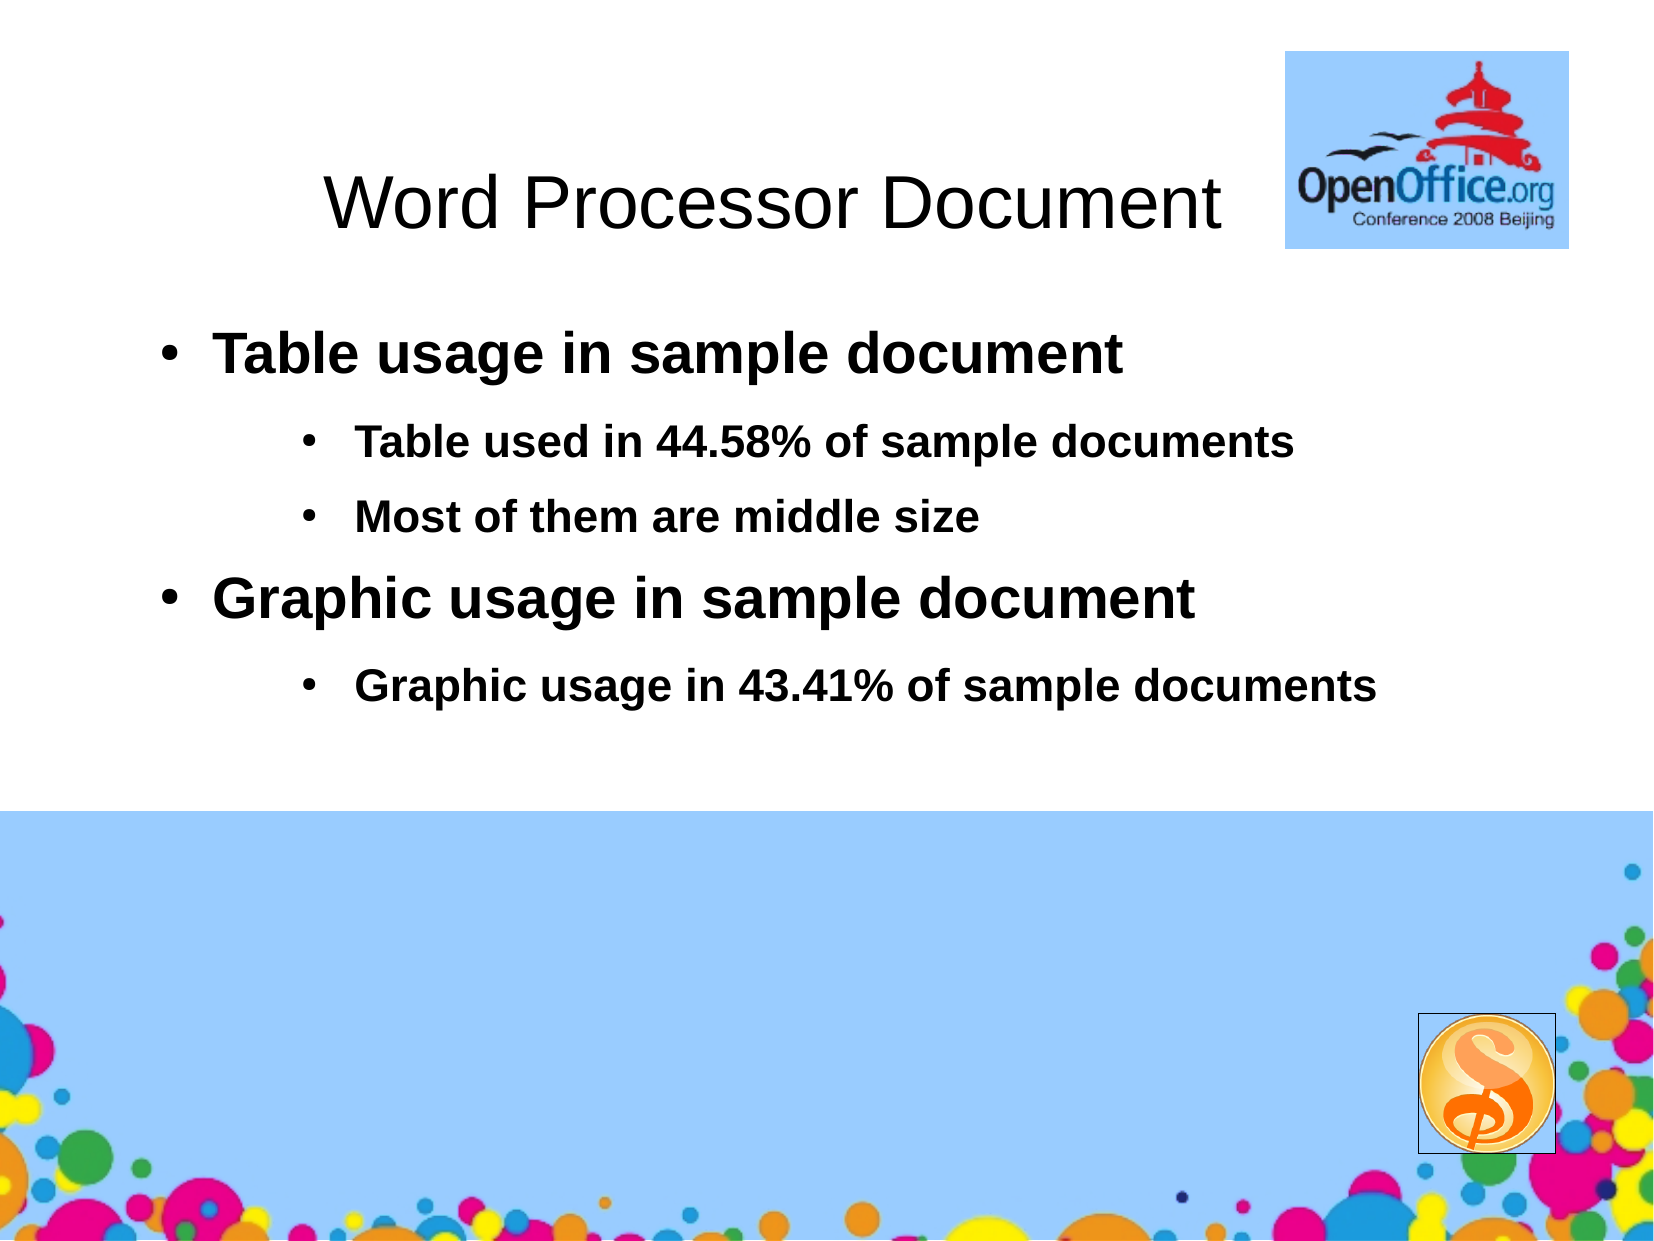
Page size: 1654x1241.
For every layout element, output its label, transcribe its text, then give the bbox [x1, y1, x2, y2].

list Table usage in sample document Table used in 44.58% of sample documents Most of them are middle size Graphic usage in sample document Graphic usage in 43.41% of sample documents [124, 321, 1530, 1027]
picture [1419, 1014, 1555, 1153]
picture [0, 810, 1654, 1241]
title Word Processor Document [27, 159, 1519, 246]
picture [1285, 51, 1569, 250]
